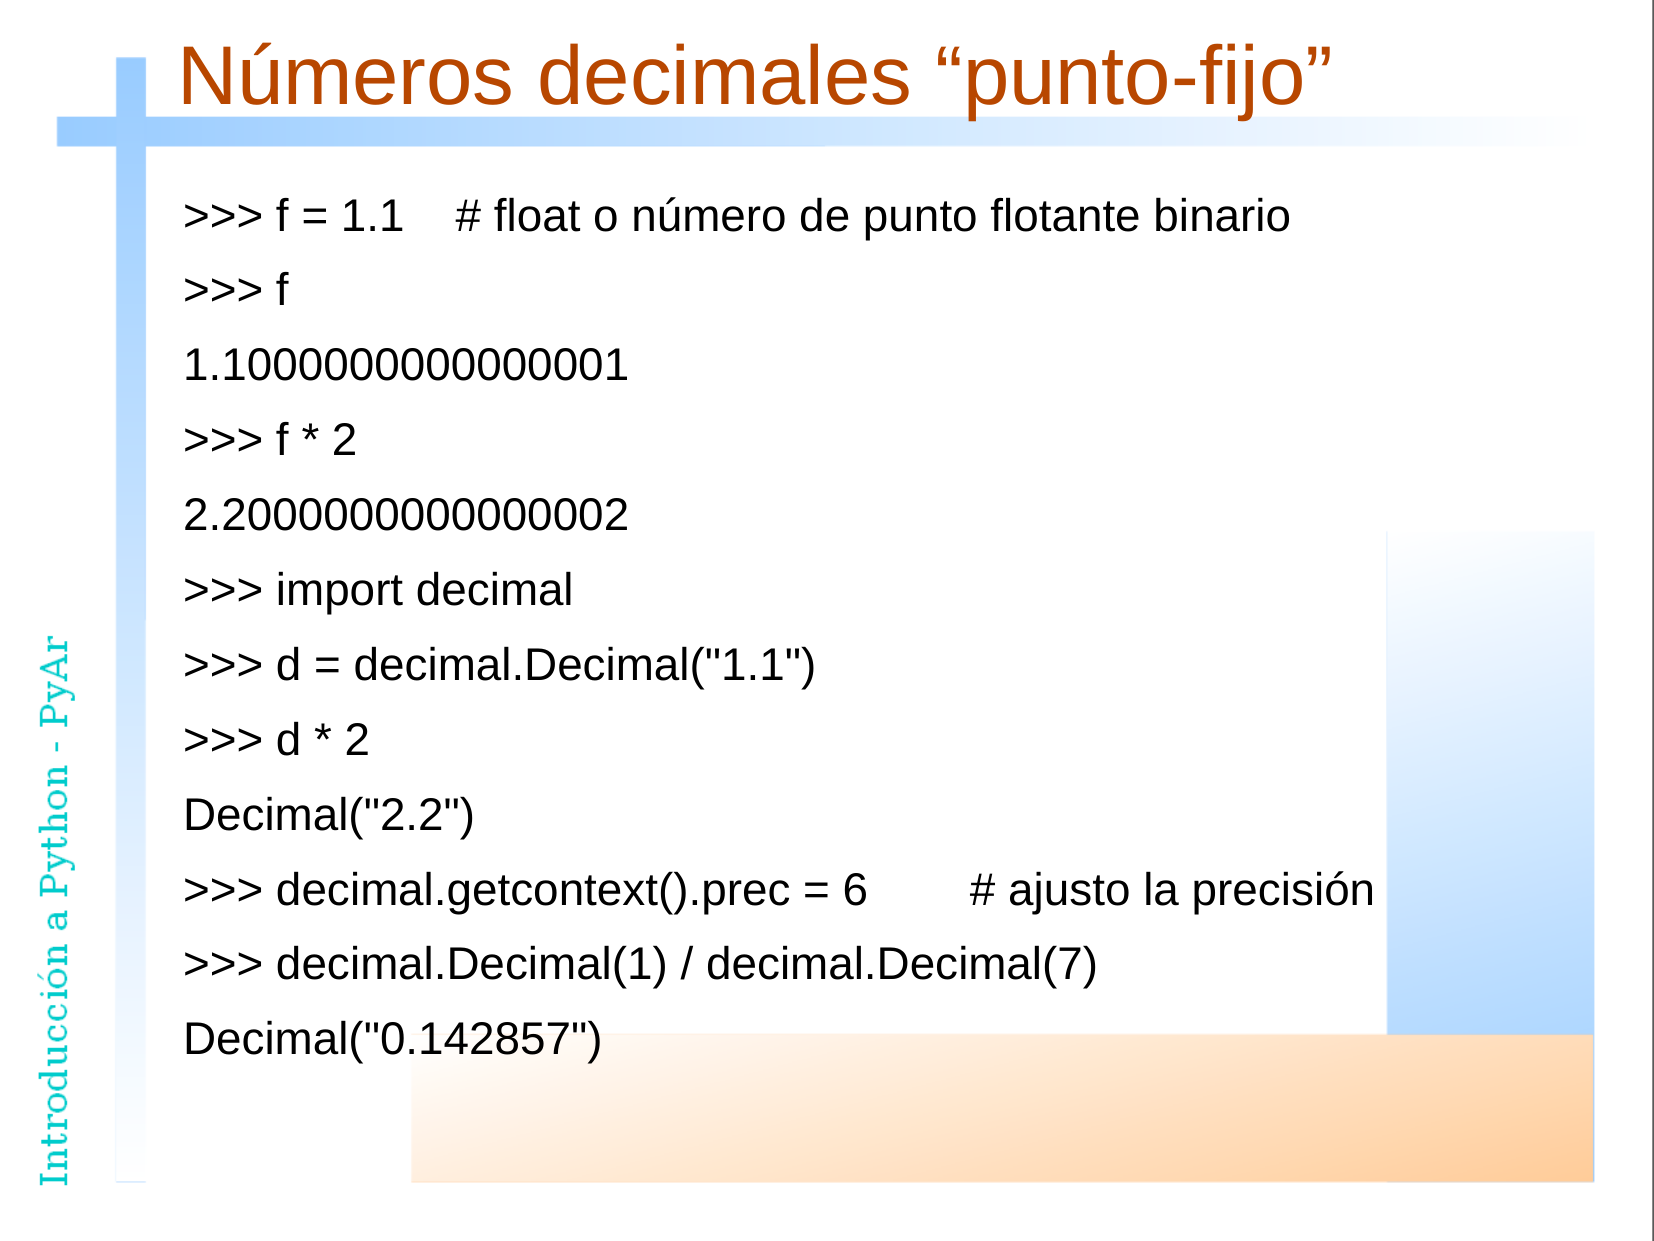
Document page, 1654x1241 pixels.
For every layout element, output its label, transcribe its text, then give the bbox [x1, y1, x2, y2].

text_box >>> f = 1.1 # float o número de punto flotante binario >>> f 1.1000000000000001 >>> f * 2 2.2000000000000002 >>> import decimal >>> d = decimal.Decimal("1.1") >>> d * 2 Decimal("2.2") >>> decimal.getcontext().prec = 6 # ajusto la precisión >>> decimal.Decimal(1) / decimal.Decimal(7) Decimal("0.142857") [147, 147, 1595, 1182]
title Números decimales “punto-fijo” [177, 0, 1595, 147]
picture [0, 0, 1654, 1241]
